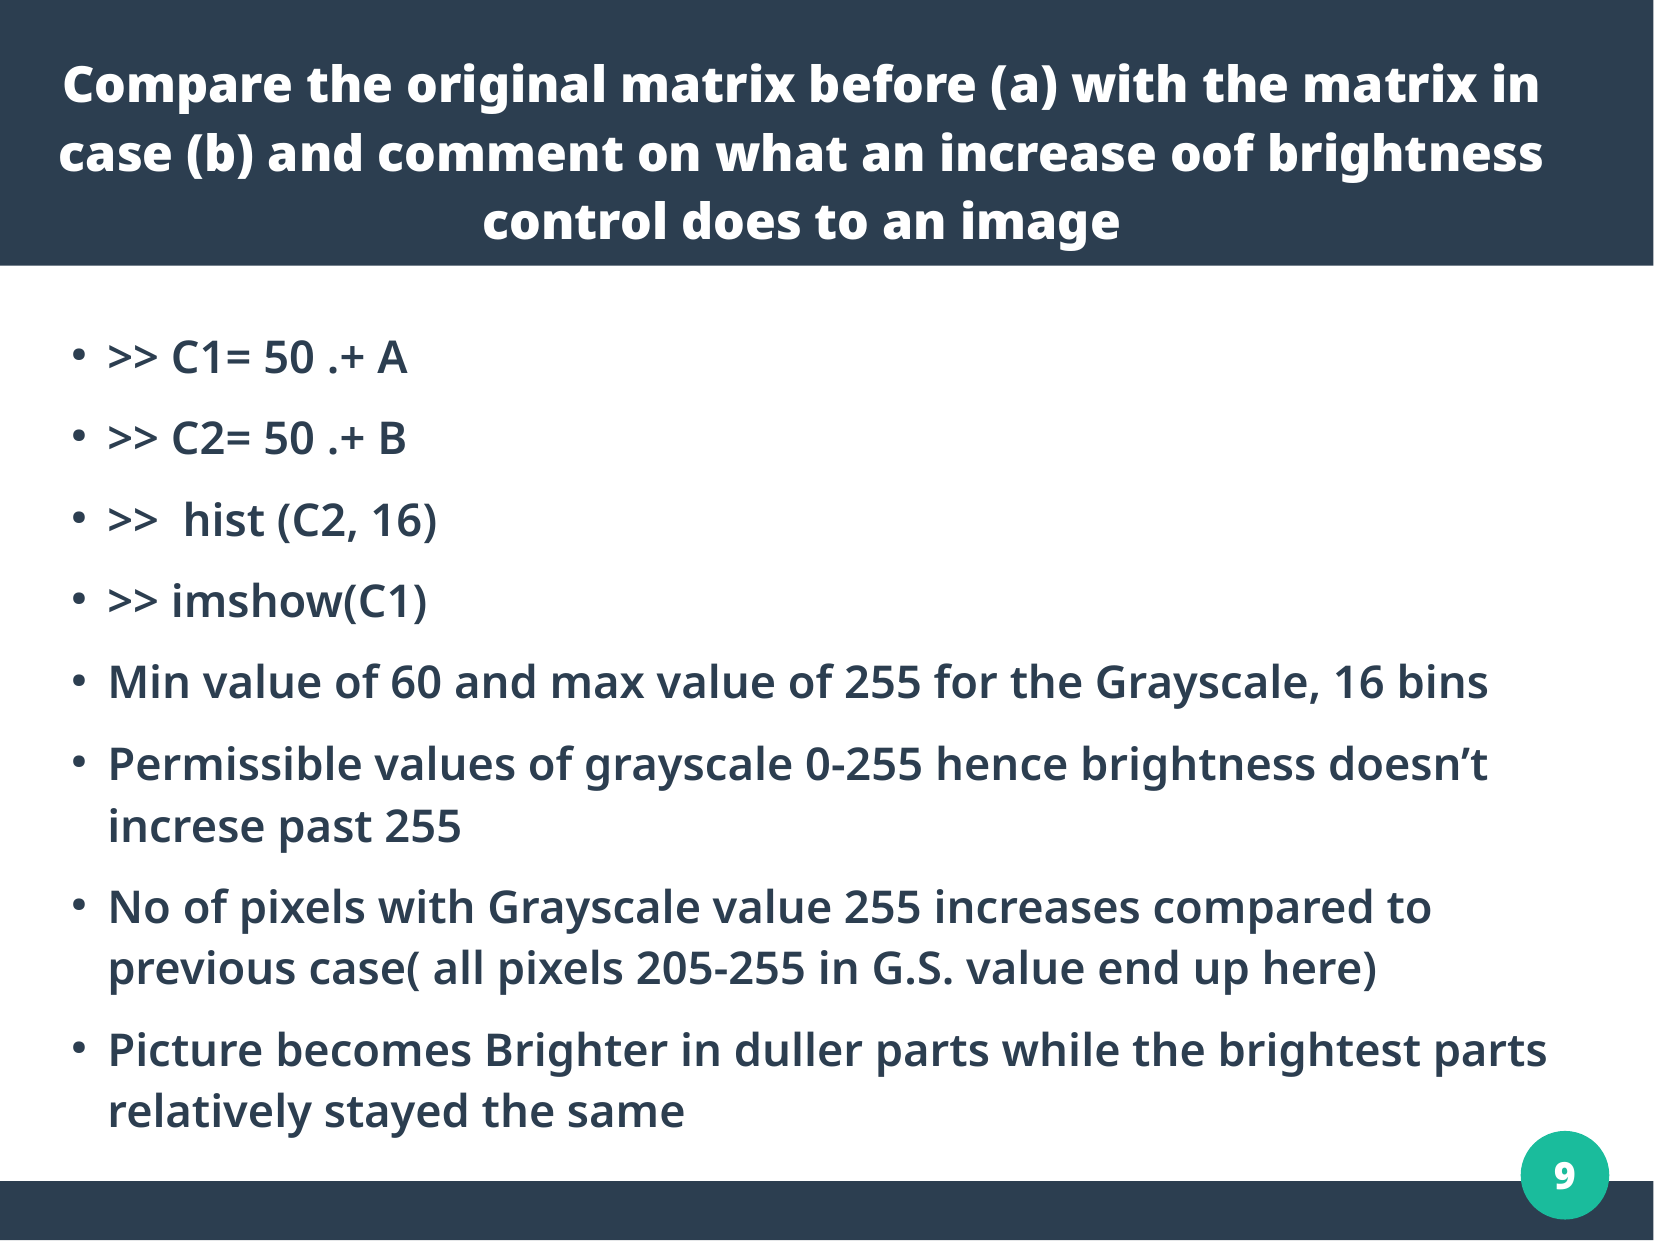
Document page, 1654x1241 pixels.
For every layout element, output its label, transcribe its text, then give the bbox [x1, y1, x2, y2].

list >> C1= 50 .+ A >> C2= 50 .+ B >> hist (C2, 16) >> imshow(C1) Min value of 60 and max value of 255 for the Grayscale, 16 bins Permissible values of grayscale 0-255 hence brightness doesn’t increse past 255 No of pixels with Grayscale value 255 increases compared to previous case( all pixels 205-255 in G.S. value end up here) Picture becomes Brighter in duller parts while the brightest parts relatively stayed the same [59, 324, 1595, 1152]
title Compare the original matrix before (a) with the matrix in case (b) and comment on what an increase oof brightness control does to an image [59, 49, 1595, 207]
